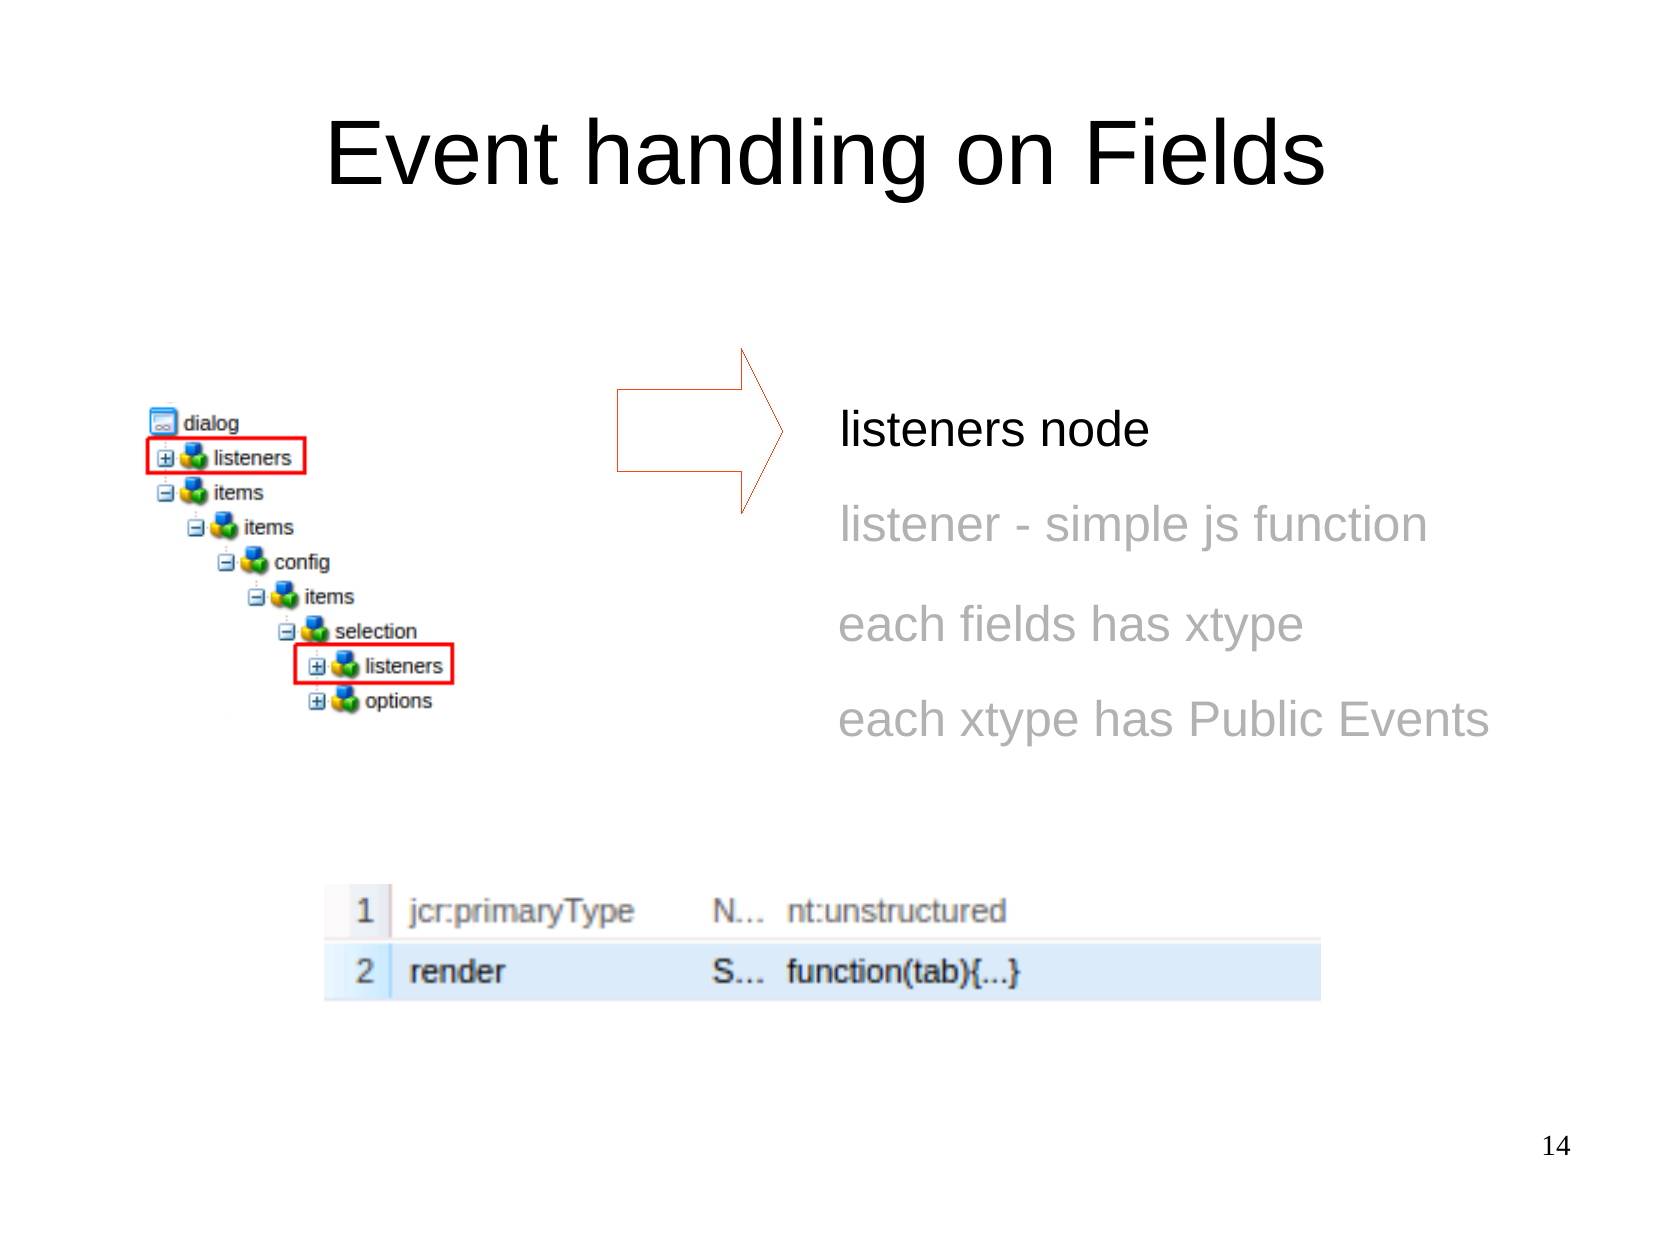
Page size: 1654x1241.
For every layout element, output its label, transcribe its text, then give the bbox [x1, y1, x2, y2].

text_box listener - simple js function [825, 489, 1444, 561]
title Event handling on Fields [82, 49, 1571, 257]
text_box listeners node [825, 393, 1166, 466]
picture [324, 884, 1321, 1011]
picture [114, 402, 466, 721]
text_box each xtype has Public Events [823, 683, 1506, 756]
text_box each fields has xtype [823, 588, 1506, 661]
